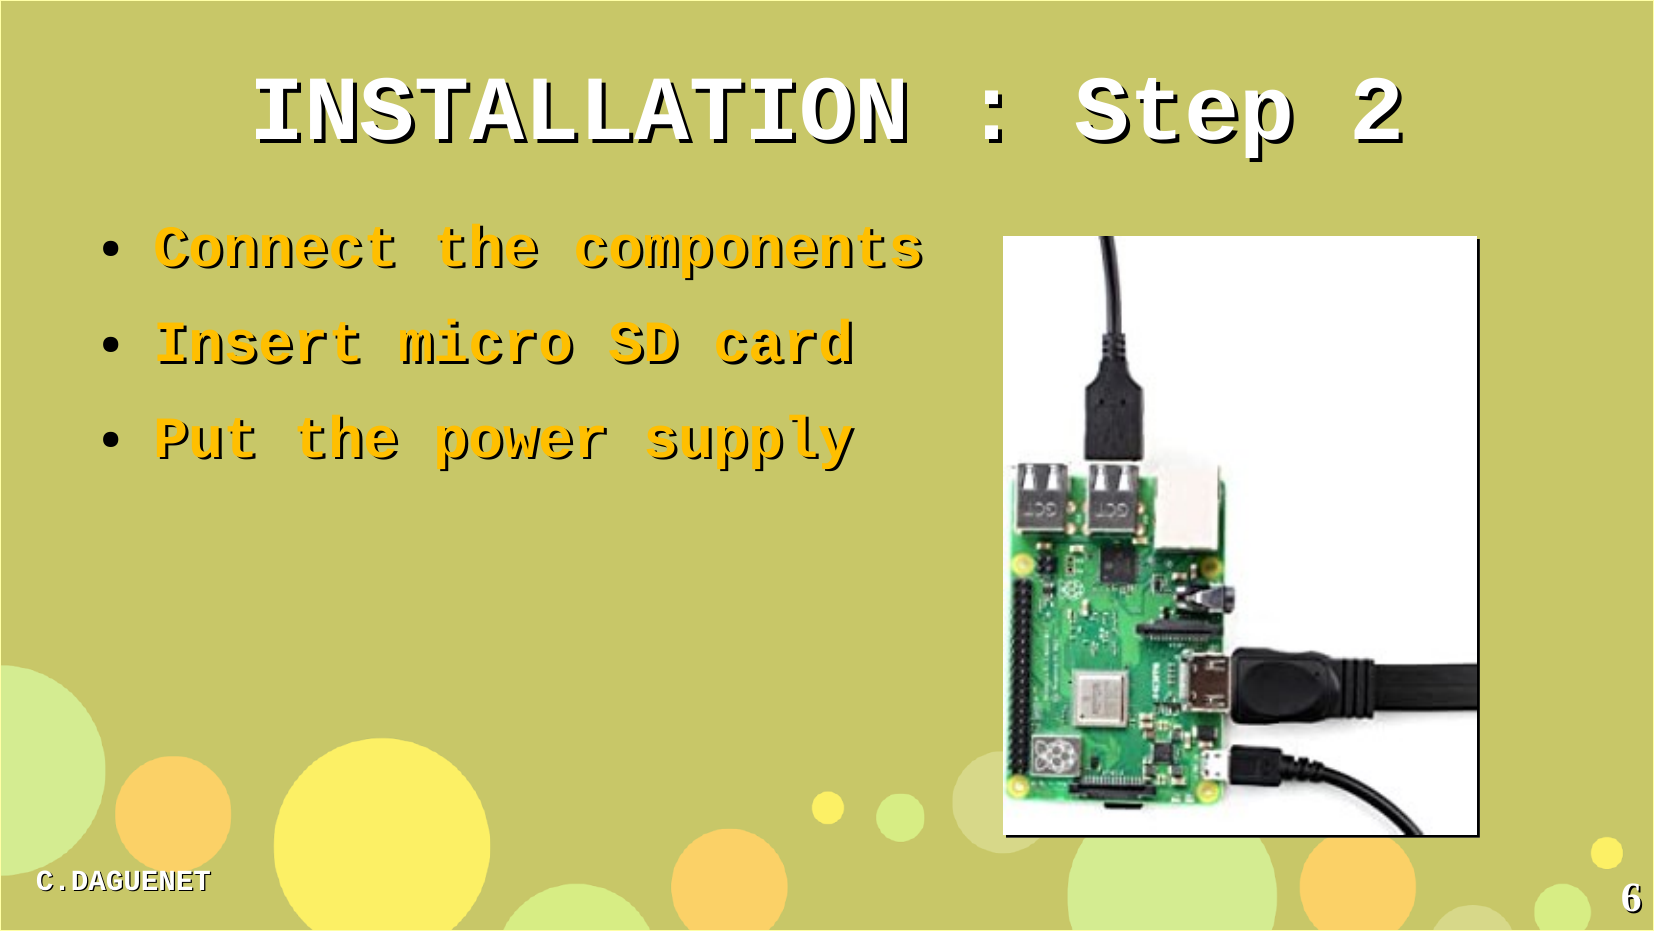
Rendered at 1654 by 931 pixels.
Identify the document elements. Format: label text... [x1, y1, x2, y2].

list Connect the components Insert micro SD card Put the power supply [82, 217, 945, 502]
picture [1003, 236, 1477, 835]
title INSTALLATION : Step 2 [82, 37, 1571, 193]
